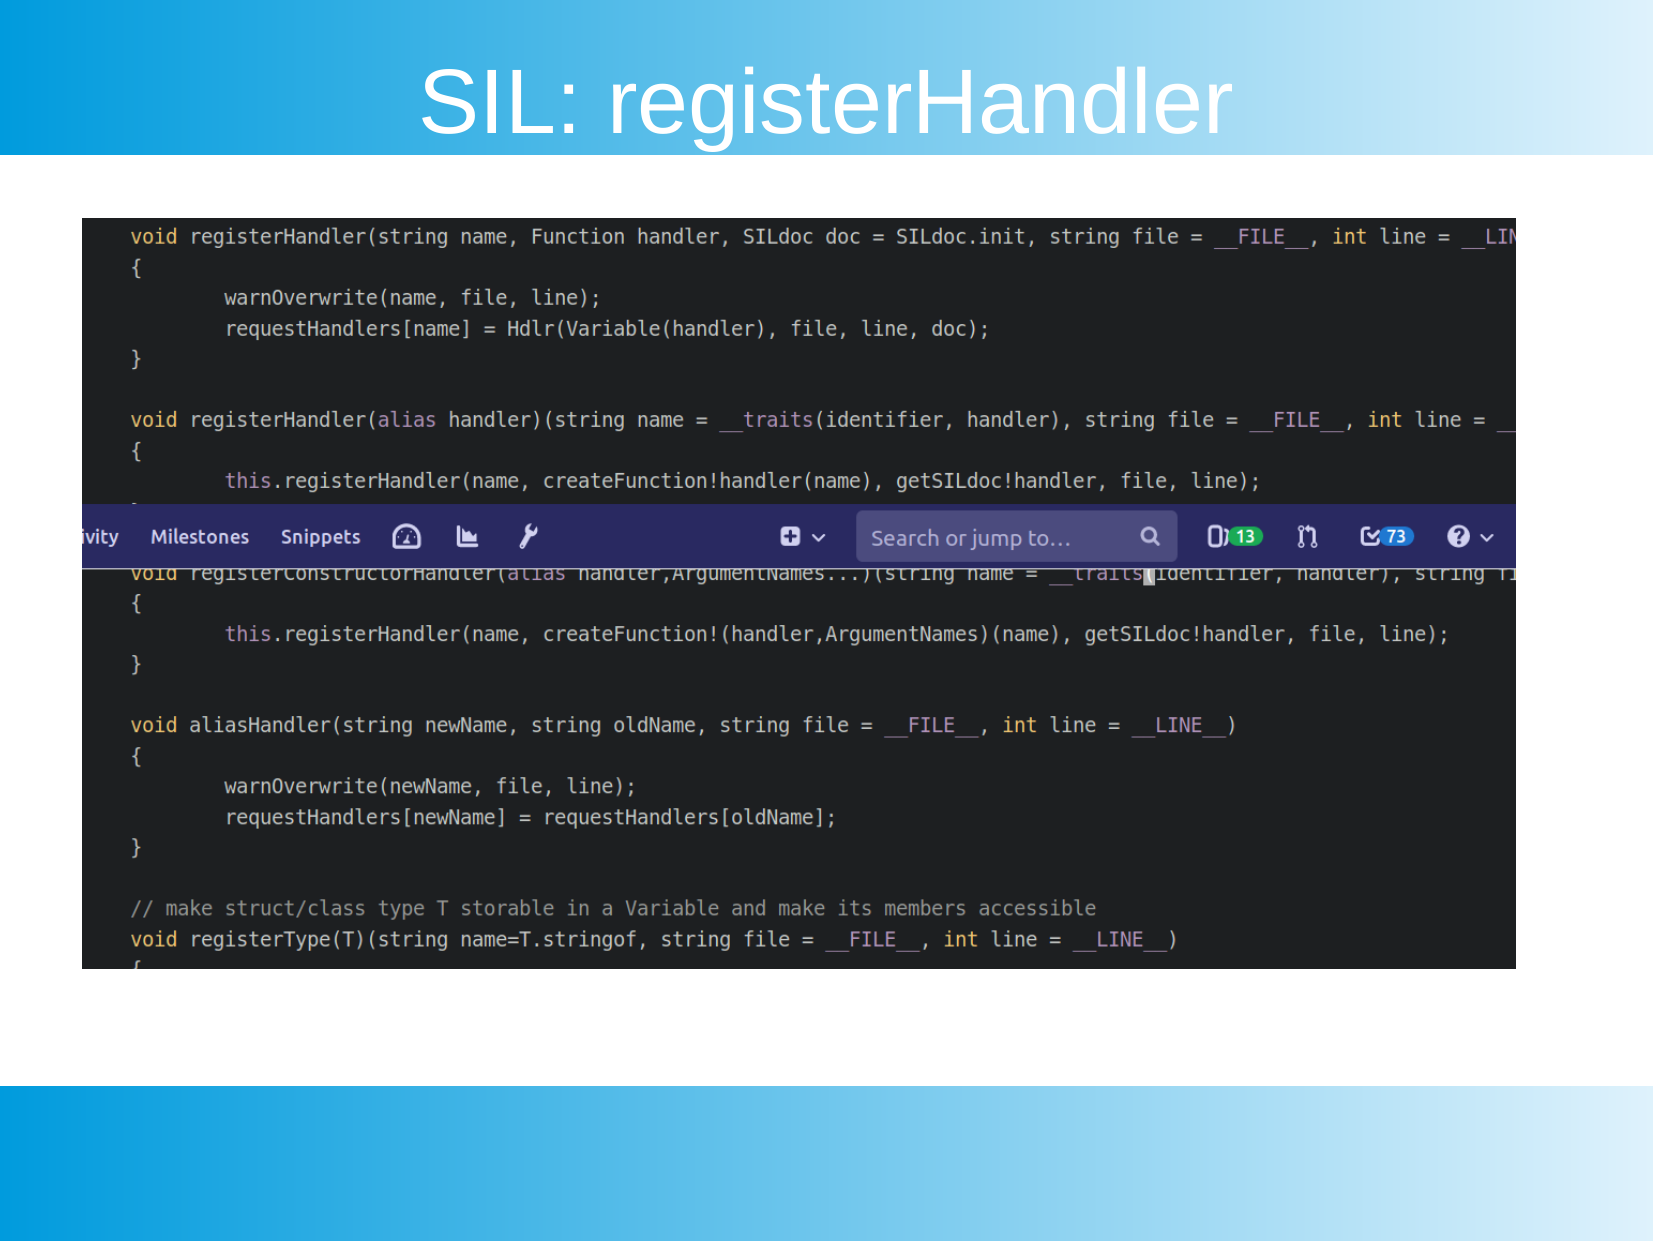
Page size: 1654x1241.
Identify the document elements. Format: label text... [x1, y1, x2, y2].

title SIL: registerHandler [82, 49, 1571, 155]
picture [82, 218, 1516, 969]
